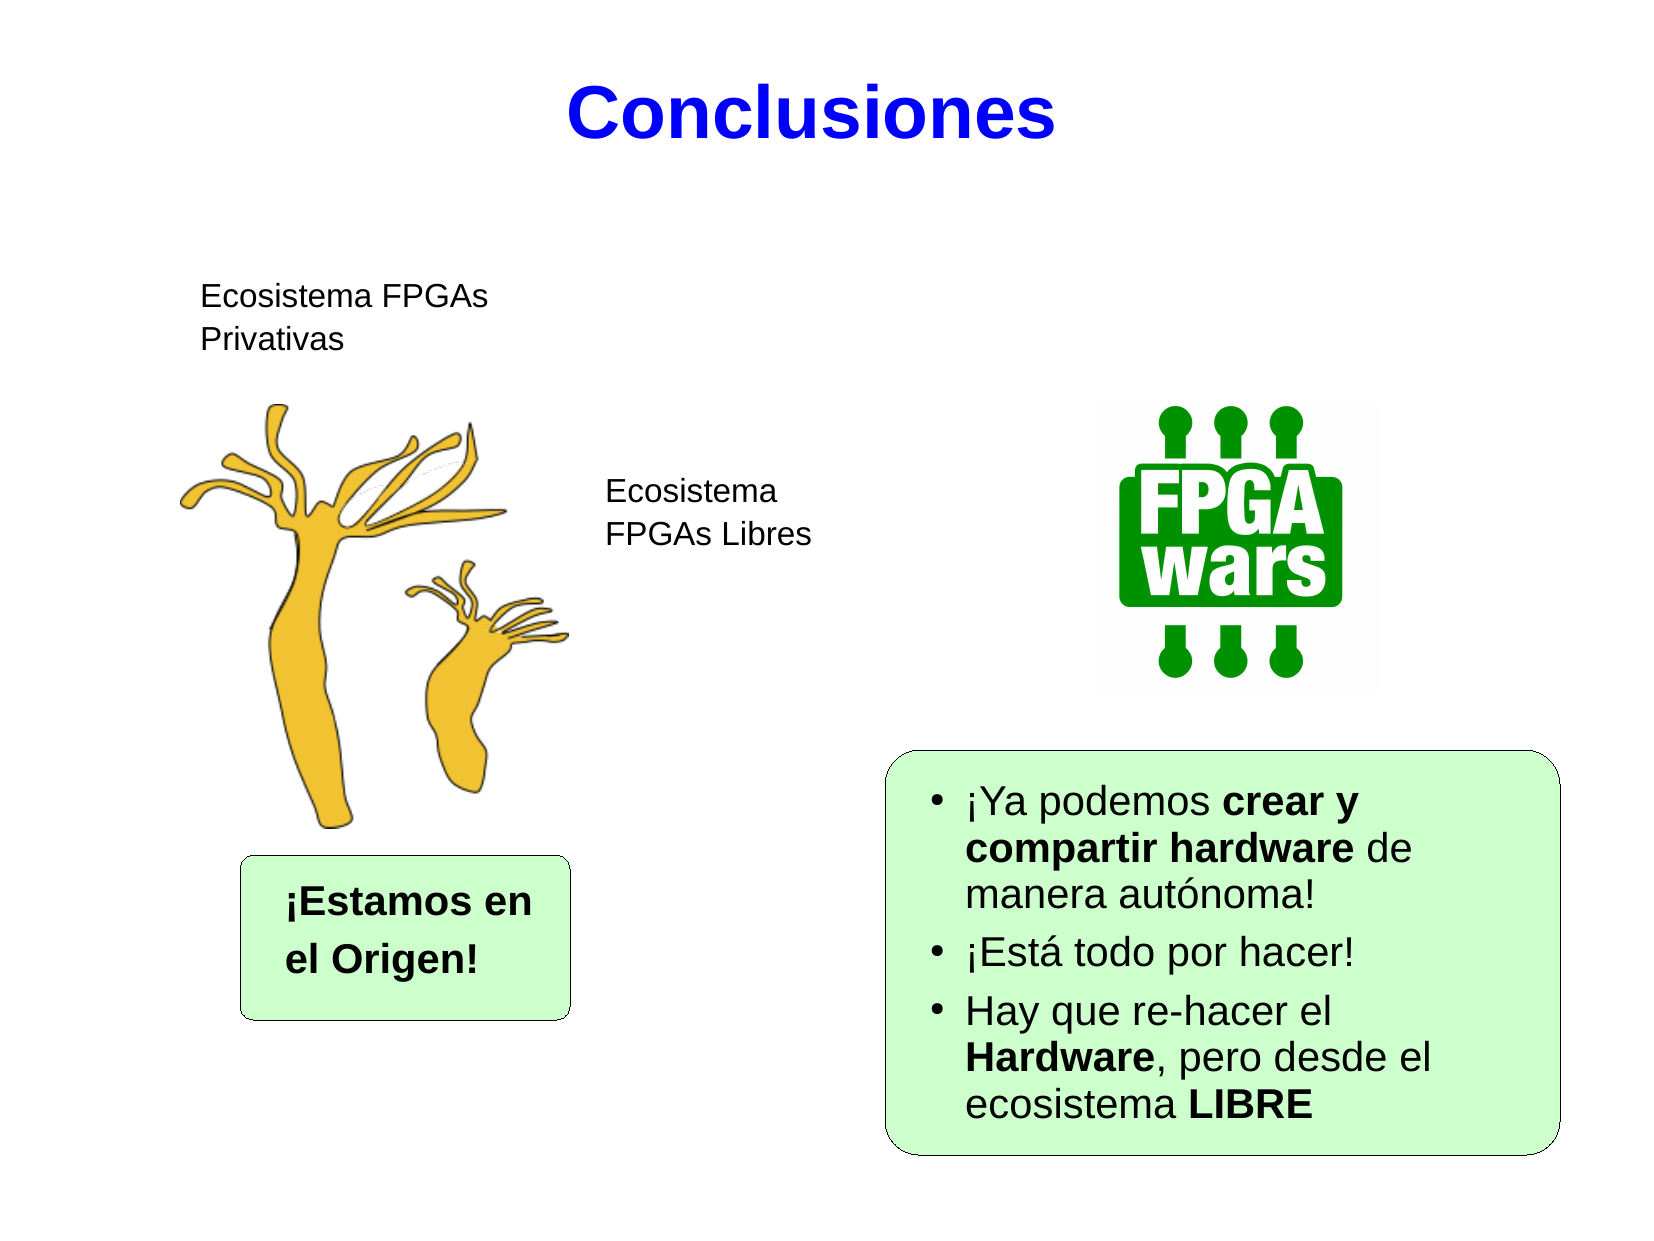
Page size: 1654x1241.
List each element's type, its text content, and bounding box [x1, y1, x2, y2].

text_box ¡Ya podemos crear y compartir hardware de manera autónoma! ¡Está todo por hacer! Hay que re-hacer el Hardware, pero desde el ecosistema LIBRE [915, 770, 1516, 1135]
text_box Conclusiones [64, 60, 1561, 166]
text_box Ecosistema FPGAs Libres [555, 465, 871, 586]
text_box ¡Estamos en el Origen! [270, 870, 571, 991]
text_box Ecosistema FPGAs Privativas [150, 270, 511, 396]
text_box [240, 855, 571, 1021]
text_box [885, 750, 1561, 1156]
picture [1095, 404, 1381, 690]
picture [180, 404, 569, 829]
